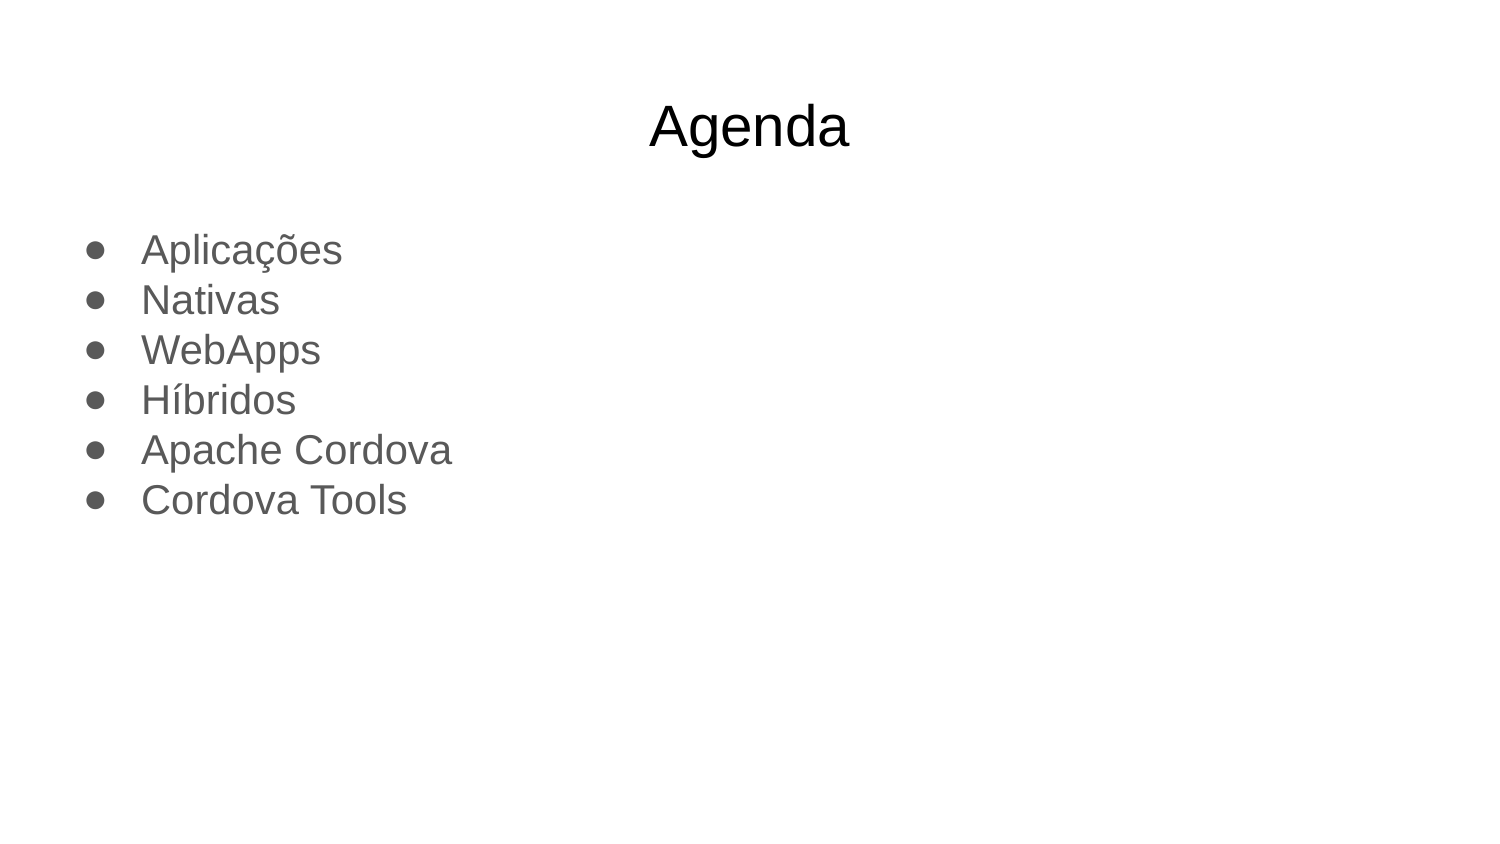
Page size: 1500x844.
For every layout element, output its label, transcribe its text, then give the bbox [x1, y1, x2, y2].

title Agenda [51, 72, 1449, 167]
subtitle Aplicações Nativas WebApps Híbridos Apache Cordova Cordova Tools [51, 207, 1449, 758]
